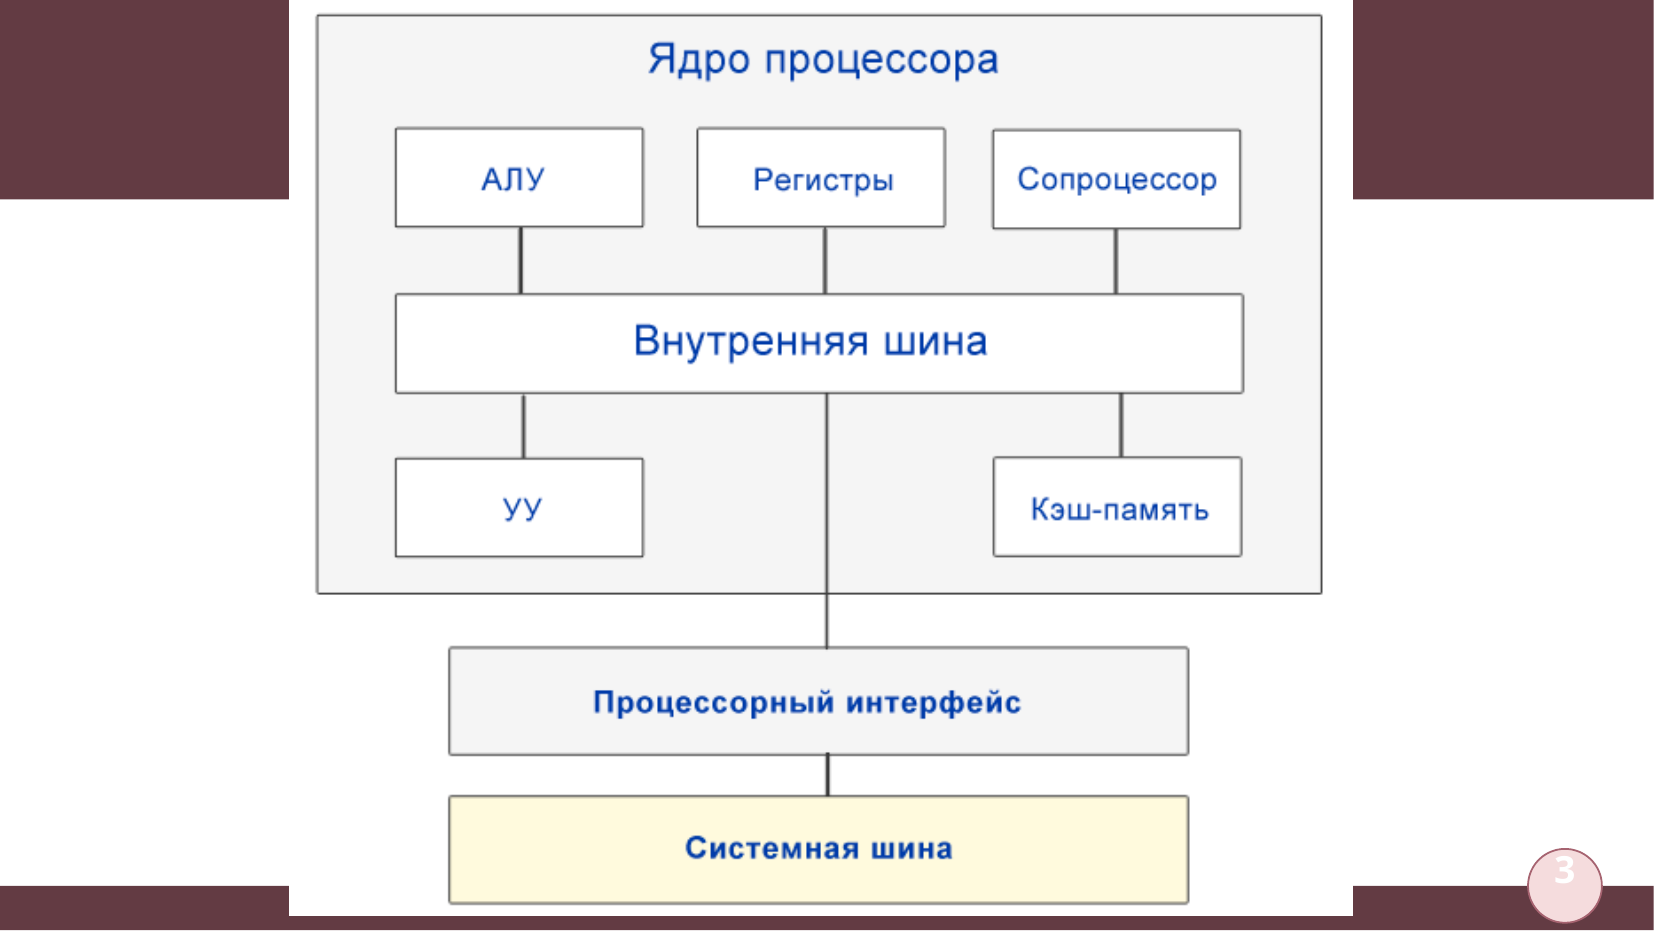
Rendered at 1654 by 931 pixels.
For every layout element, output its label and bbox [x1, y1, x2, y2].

picture [289, 0, 1353, 916]
